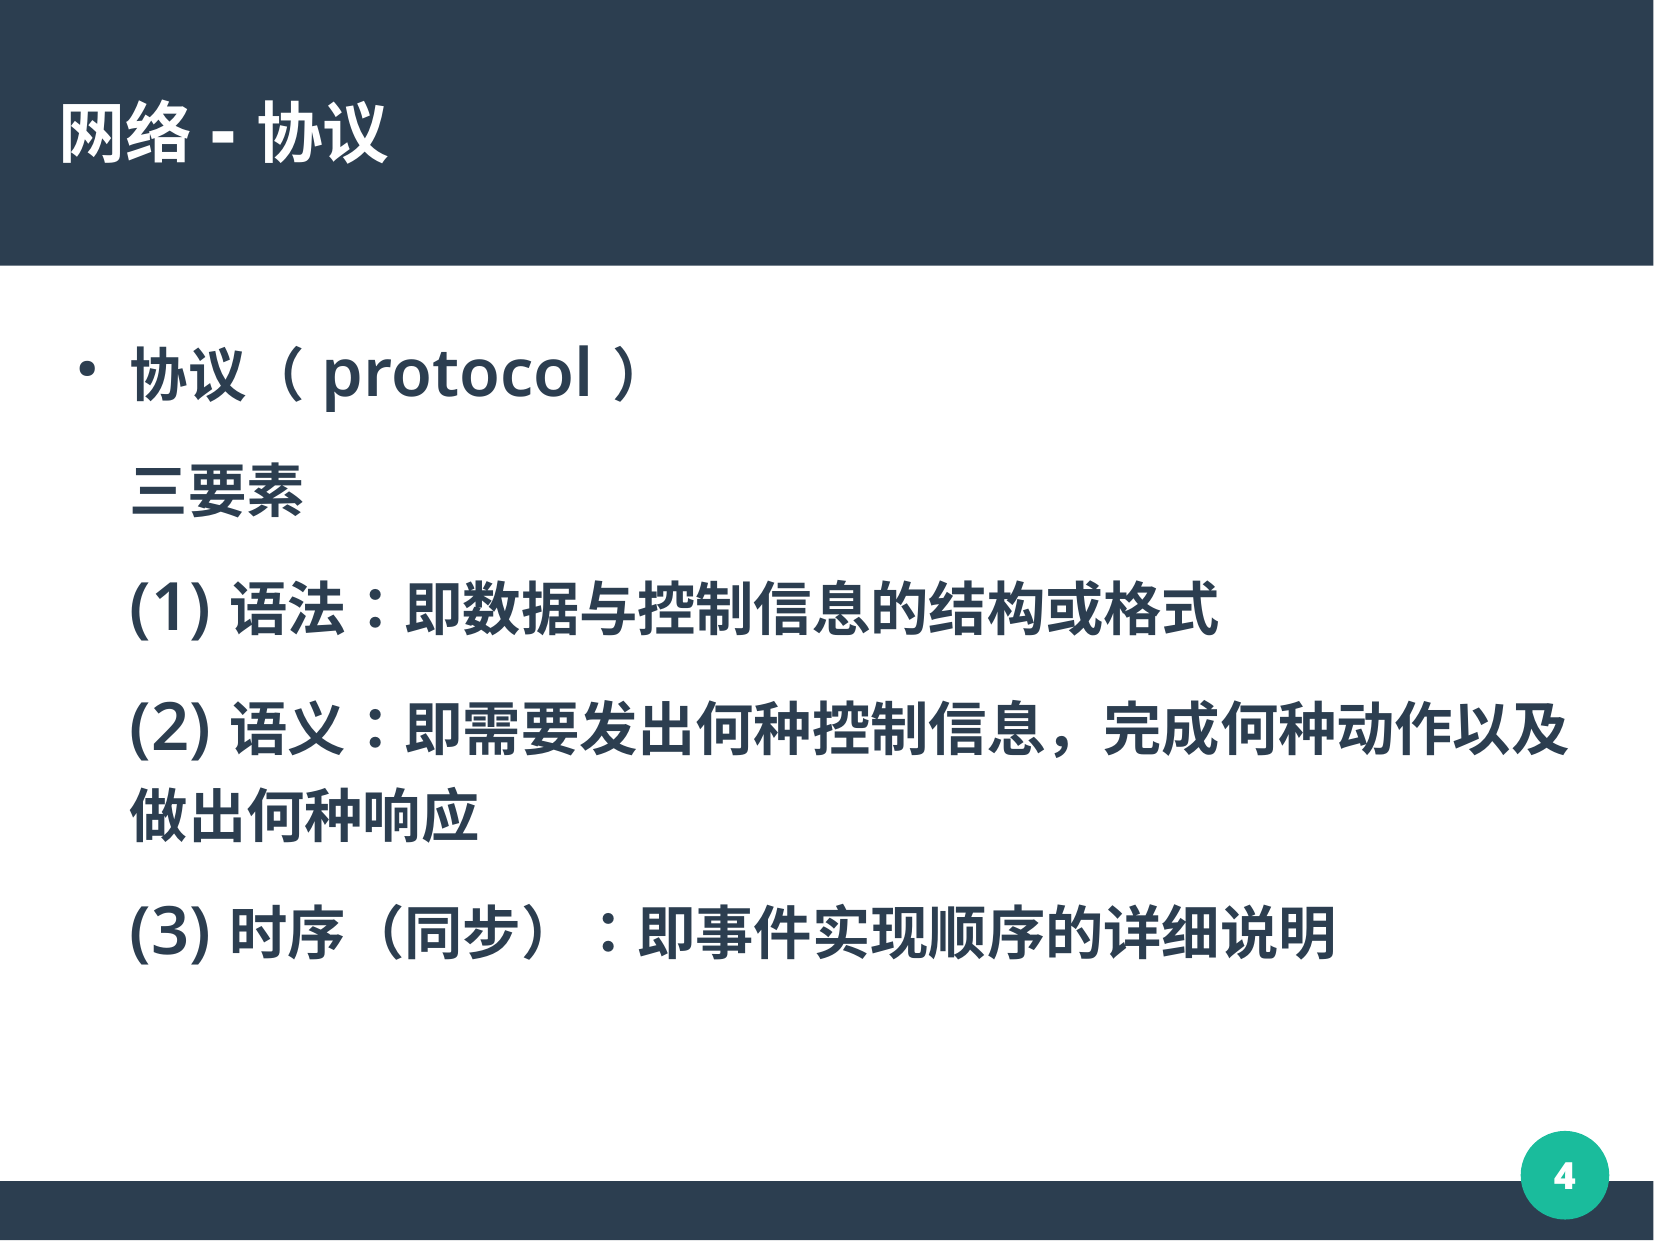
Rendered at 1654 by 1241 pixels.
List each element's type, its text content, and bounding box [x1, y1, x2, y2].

title 网络-协议 [59, 49, 1595, 207]
list 协议（protocol） 三要素 (1)语法：即数据与控制信息的结构或格式 (2)语义：即需要发出何种控制信息，完成何种动作以及做出何种响应 (3)时序（同步）：即事件实现顺序的详细说明 [59, 324, 1595, 1152]
